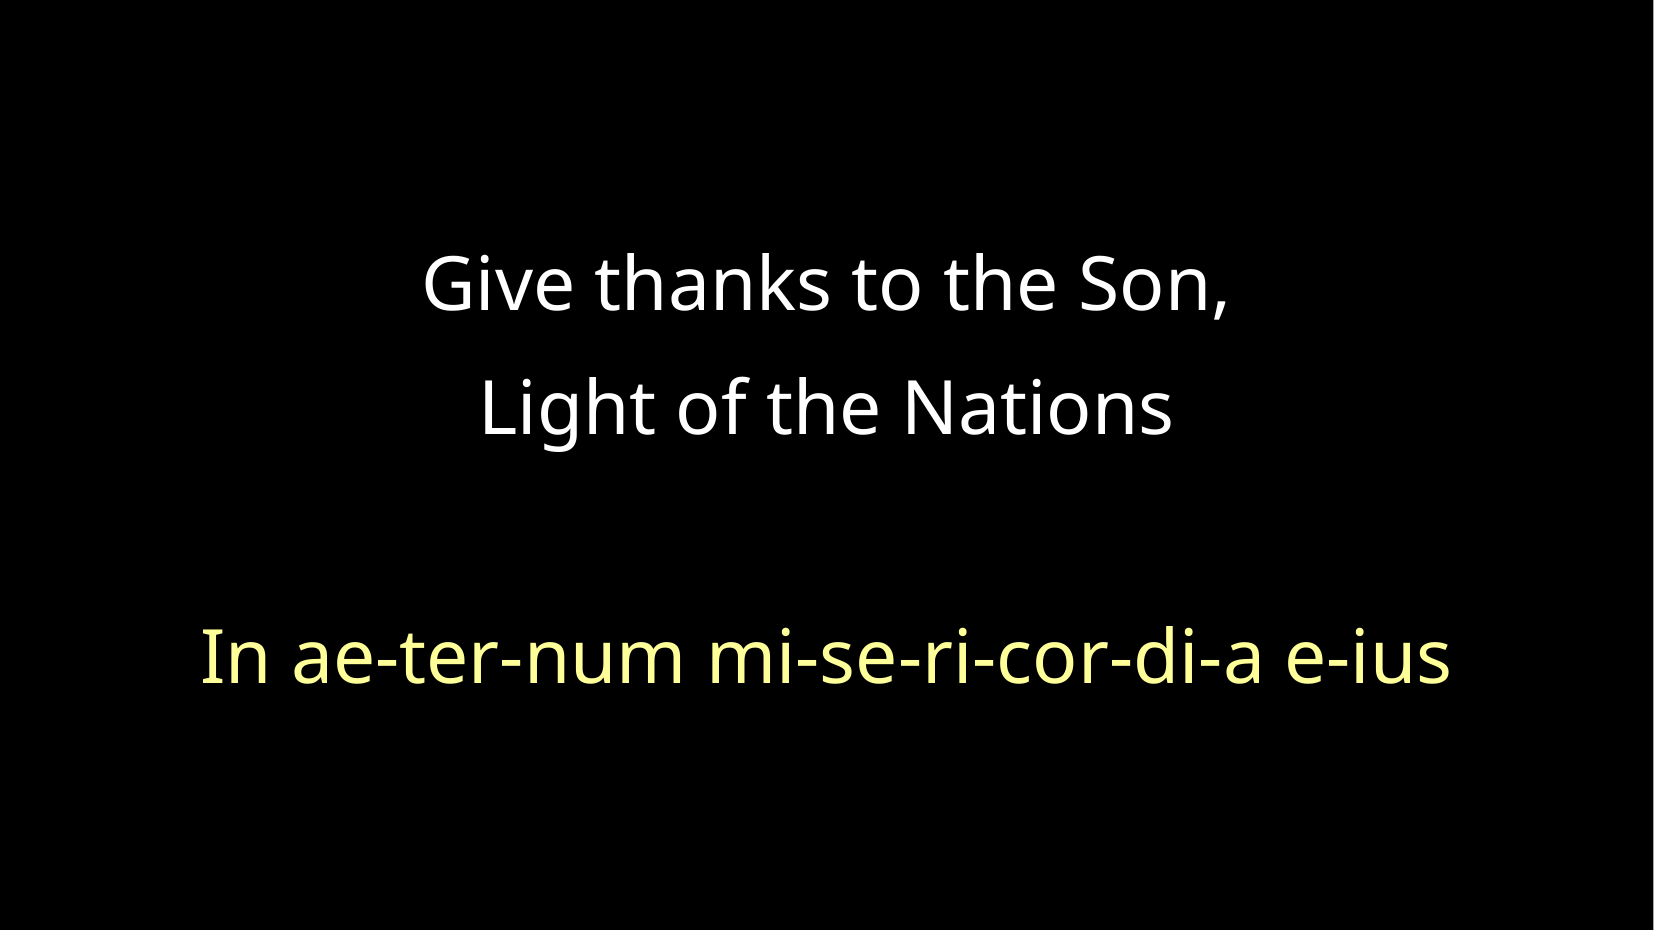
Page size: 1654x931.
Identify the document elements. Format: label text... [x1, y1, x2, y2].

list Give thanks to the Son, Light of the Nations In ae-ter-num mi-se-ri-cor-di-a e-ius [0, 230, 1654, 922]
